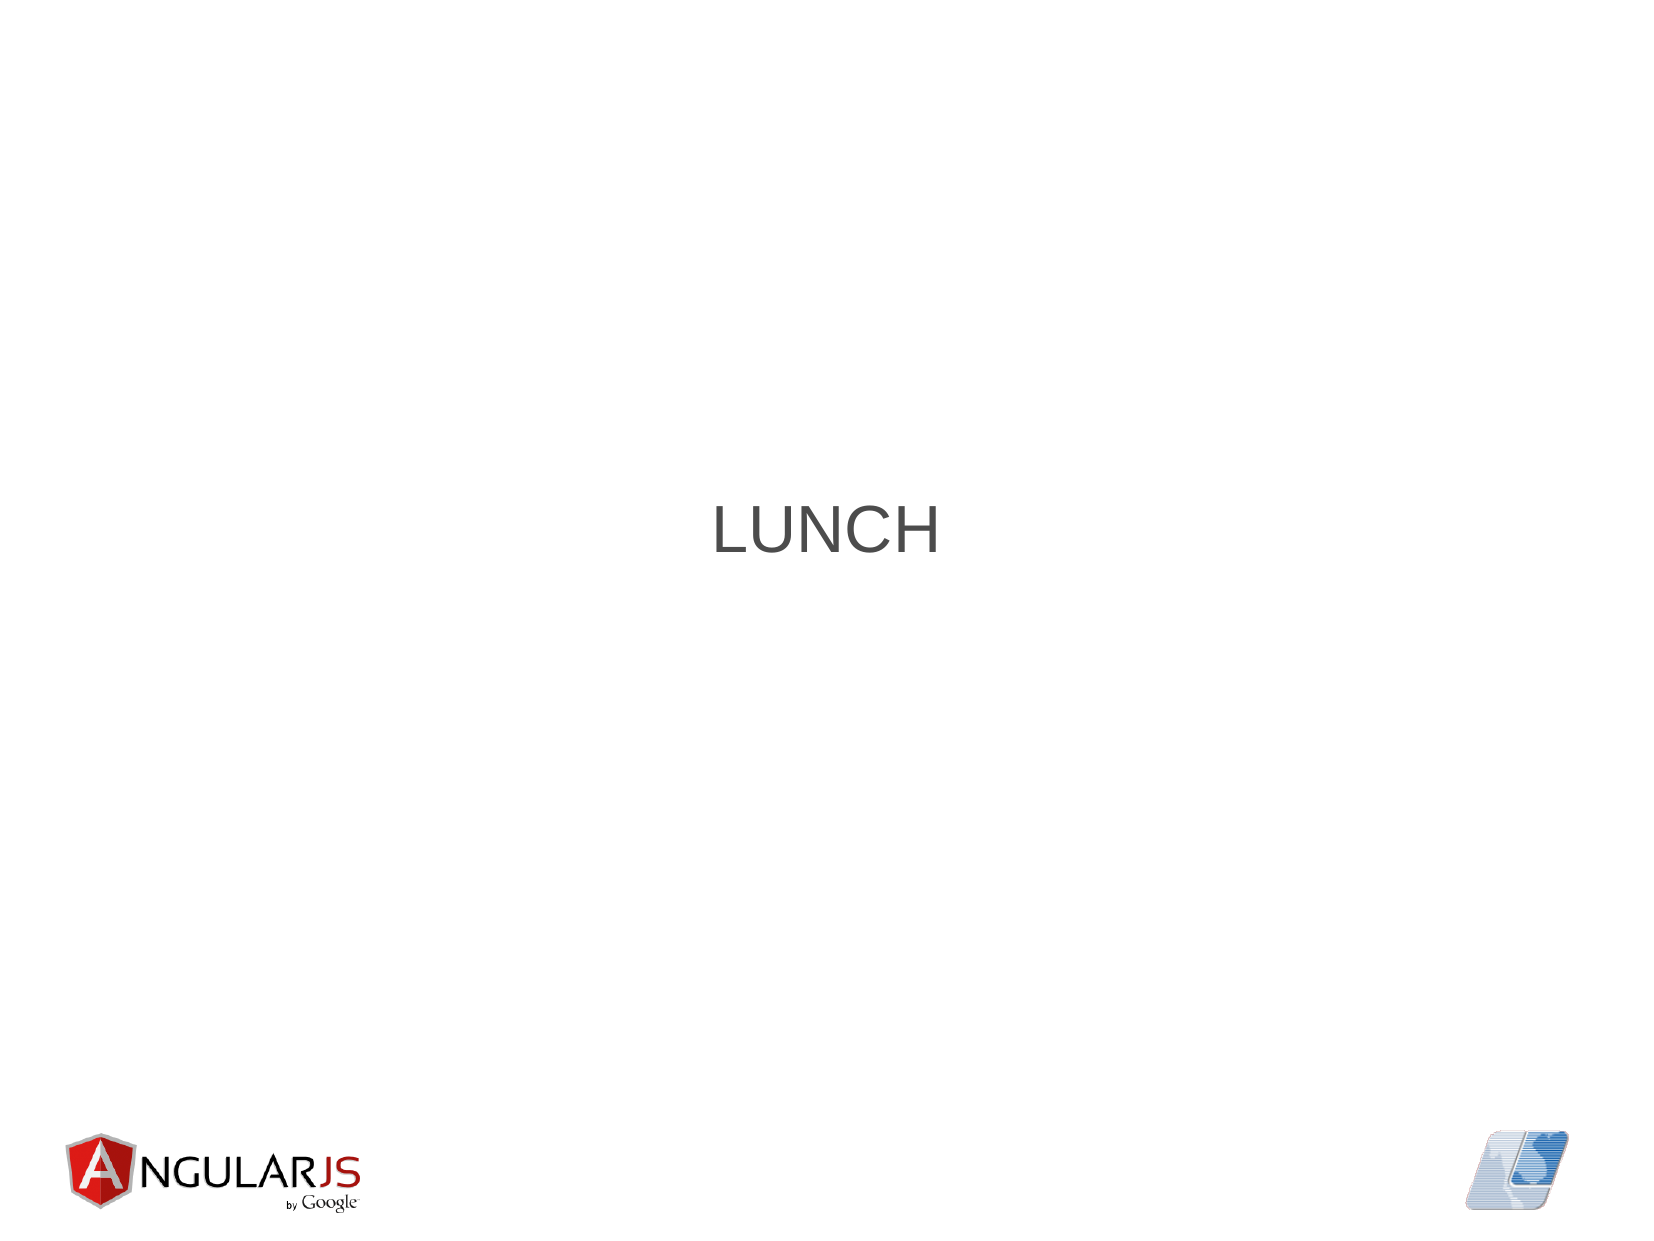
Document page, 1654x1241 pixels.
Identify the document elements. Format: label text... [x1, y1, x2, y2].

picture [59, 1091, 367, 1241]
subtitle LUNCH [82, 49, 1571, 1010]
picture [1461, 1129, 1571, 1210]
